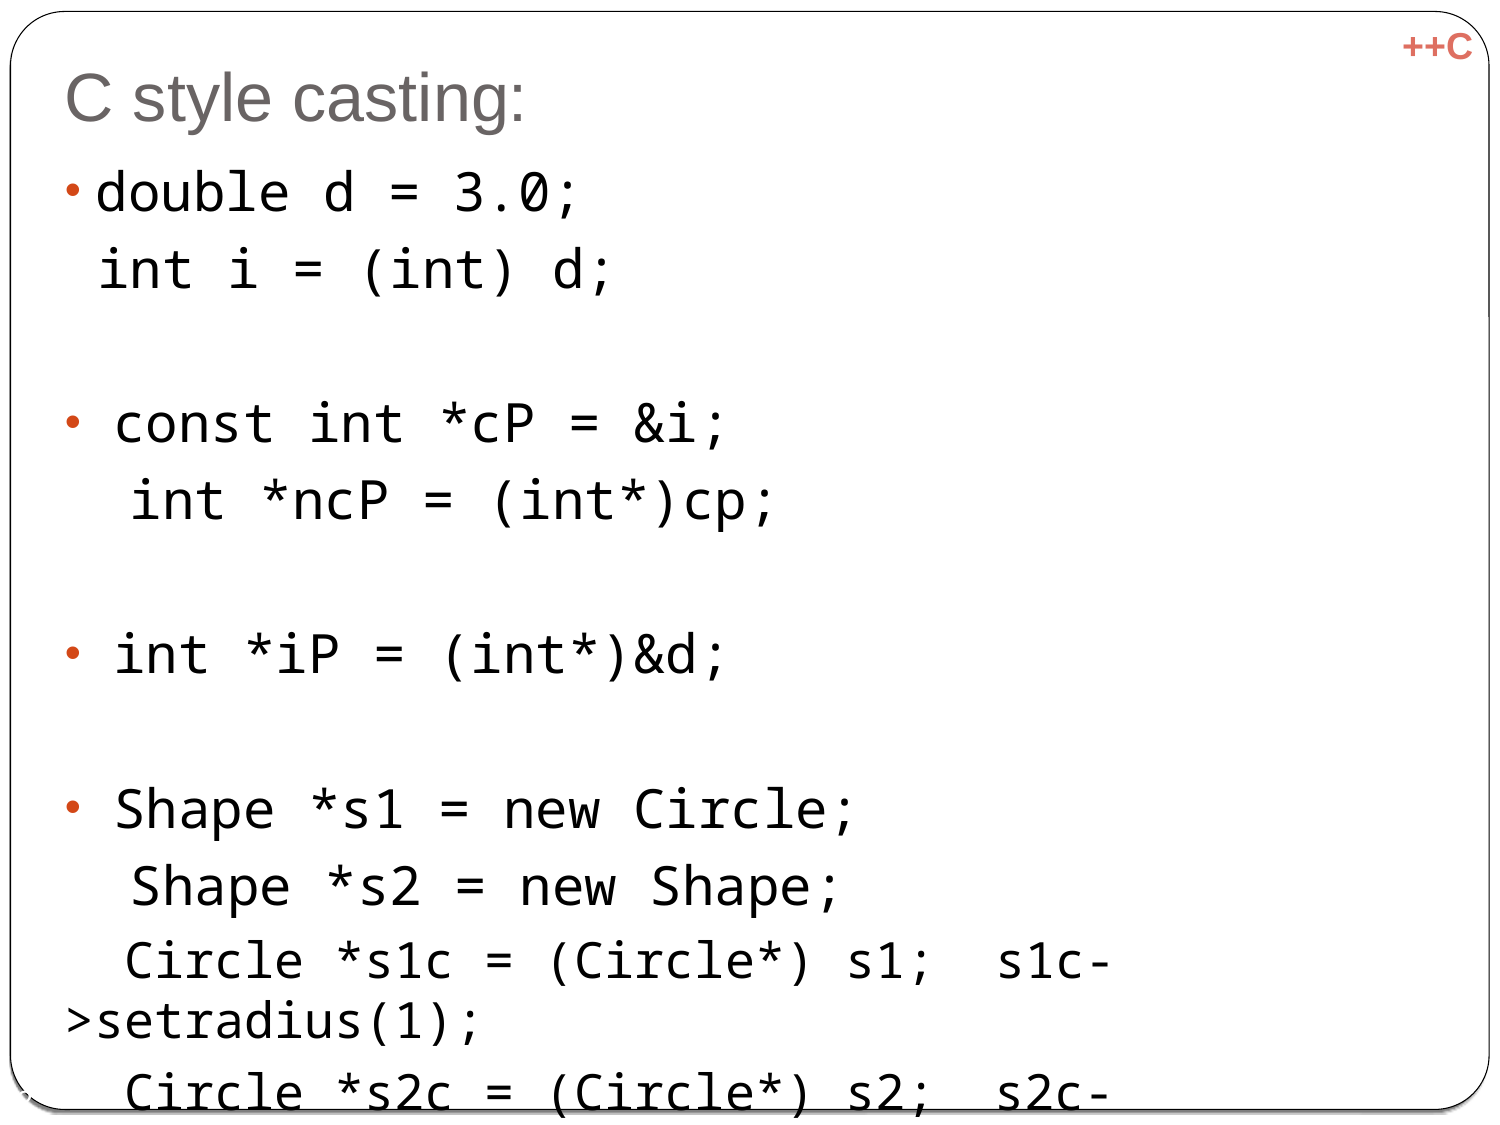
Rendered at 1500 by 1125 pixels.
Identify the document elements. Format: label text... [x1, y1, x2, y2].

title C style casting: [50, 45, 1450, 149]
list double d = 3.0; int i = (int) d; const int *cP = &i; int *ncP = (int*)cp; int *iP = (int*)&d; Shape *s1 = new Circle; Shape *s2 = new Shape; Circle *s1c = (Circle*) s1; s1c->setradius(1); Circle *s2c = (Circle*) s2; s2c->setradius(1); [50, 149, 1450, 1088]
slide_number <number> [0, 1074, 50, 1125]
